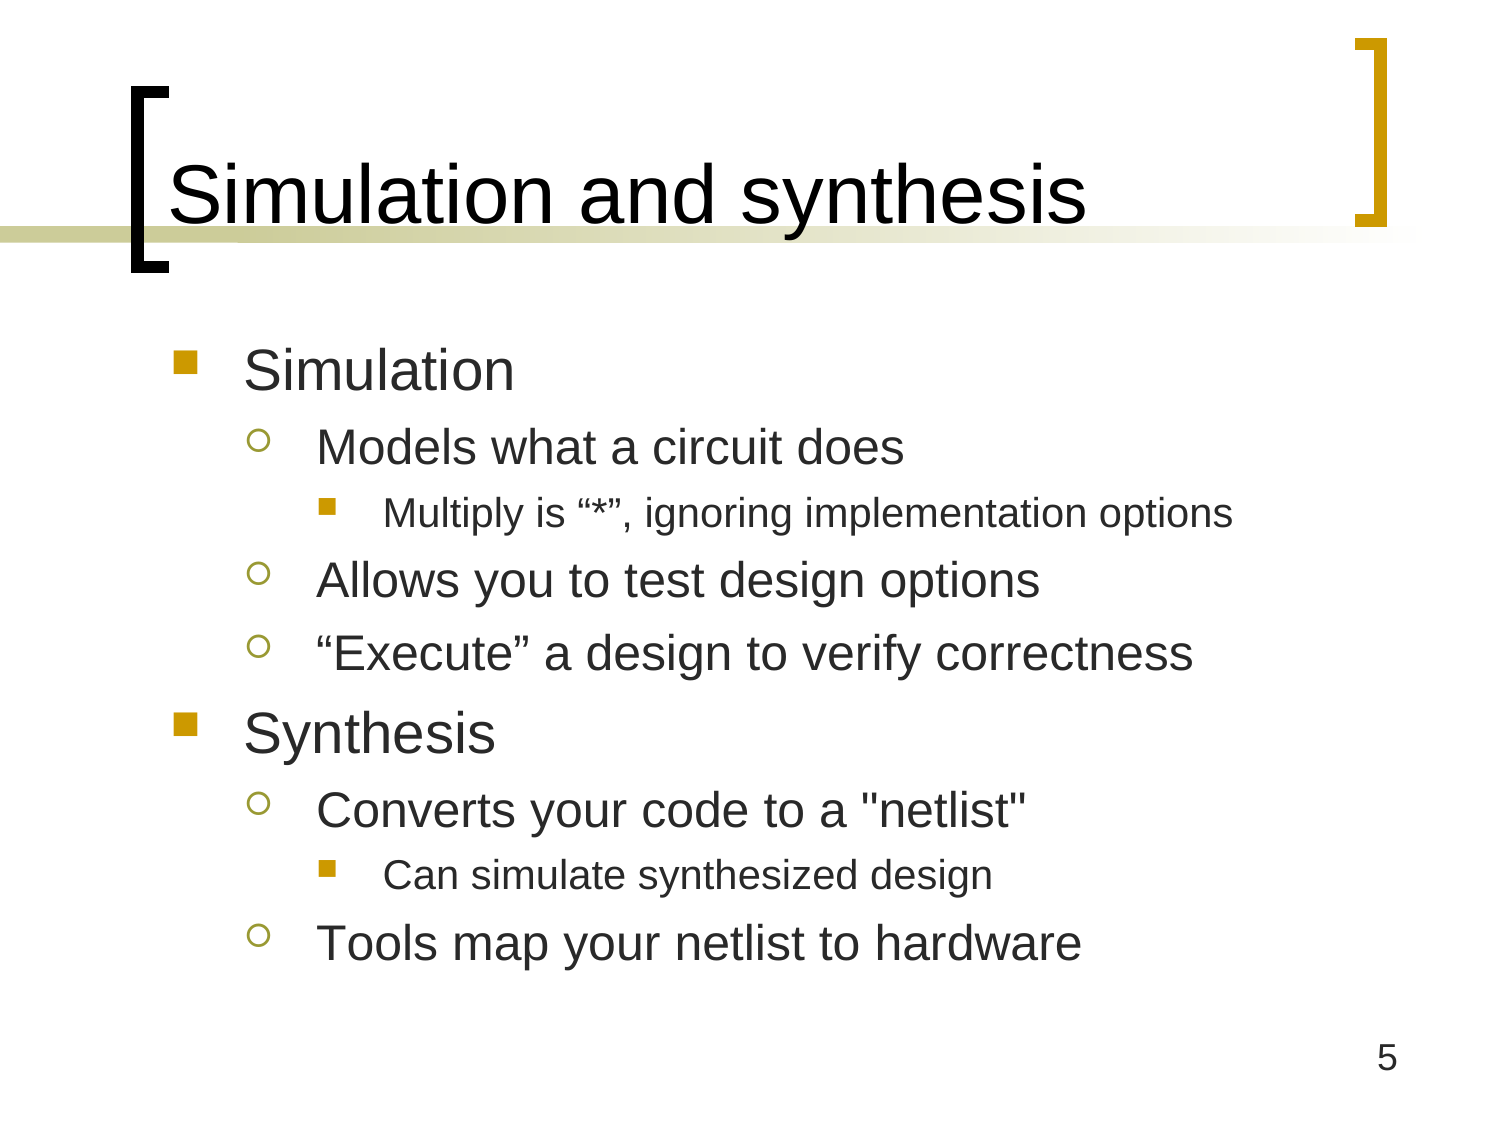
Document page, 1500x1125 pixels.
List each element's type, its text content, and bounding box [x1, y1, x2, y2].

title Simulation and synthesis [152, 15, 1328, 248]
list Simulation Models what a circuit does Multiply is “*”, ignoring implementation options Allows you to test design options “Execute” a design to verify correctness Synthesis Converts your code to a "netlist" Can simulate synthesized design Tools map your netlist to hardware [155, 324, 1413, 1000]
